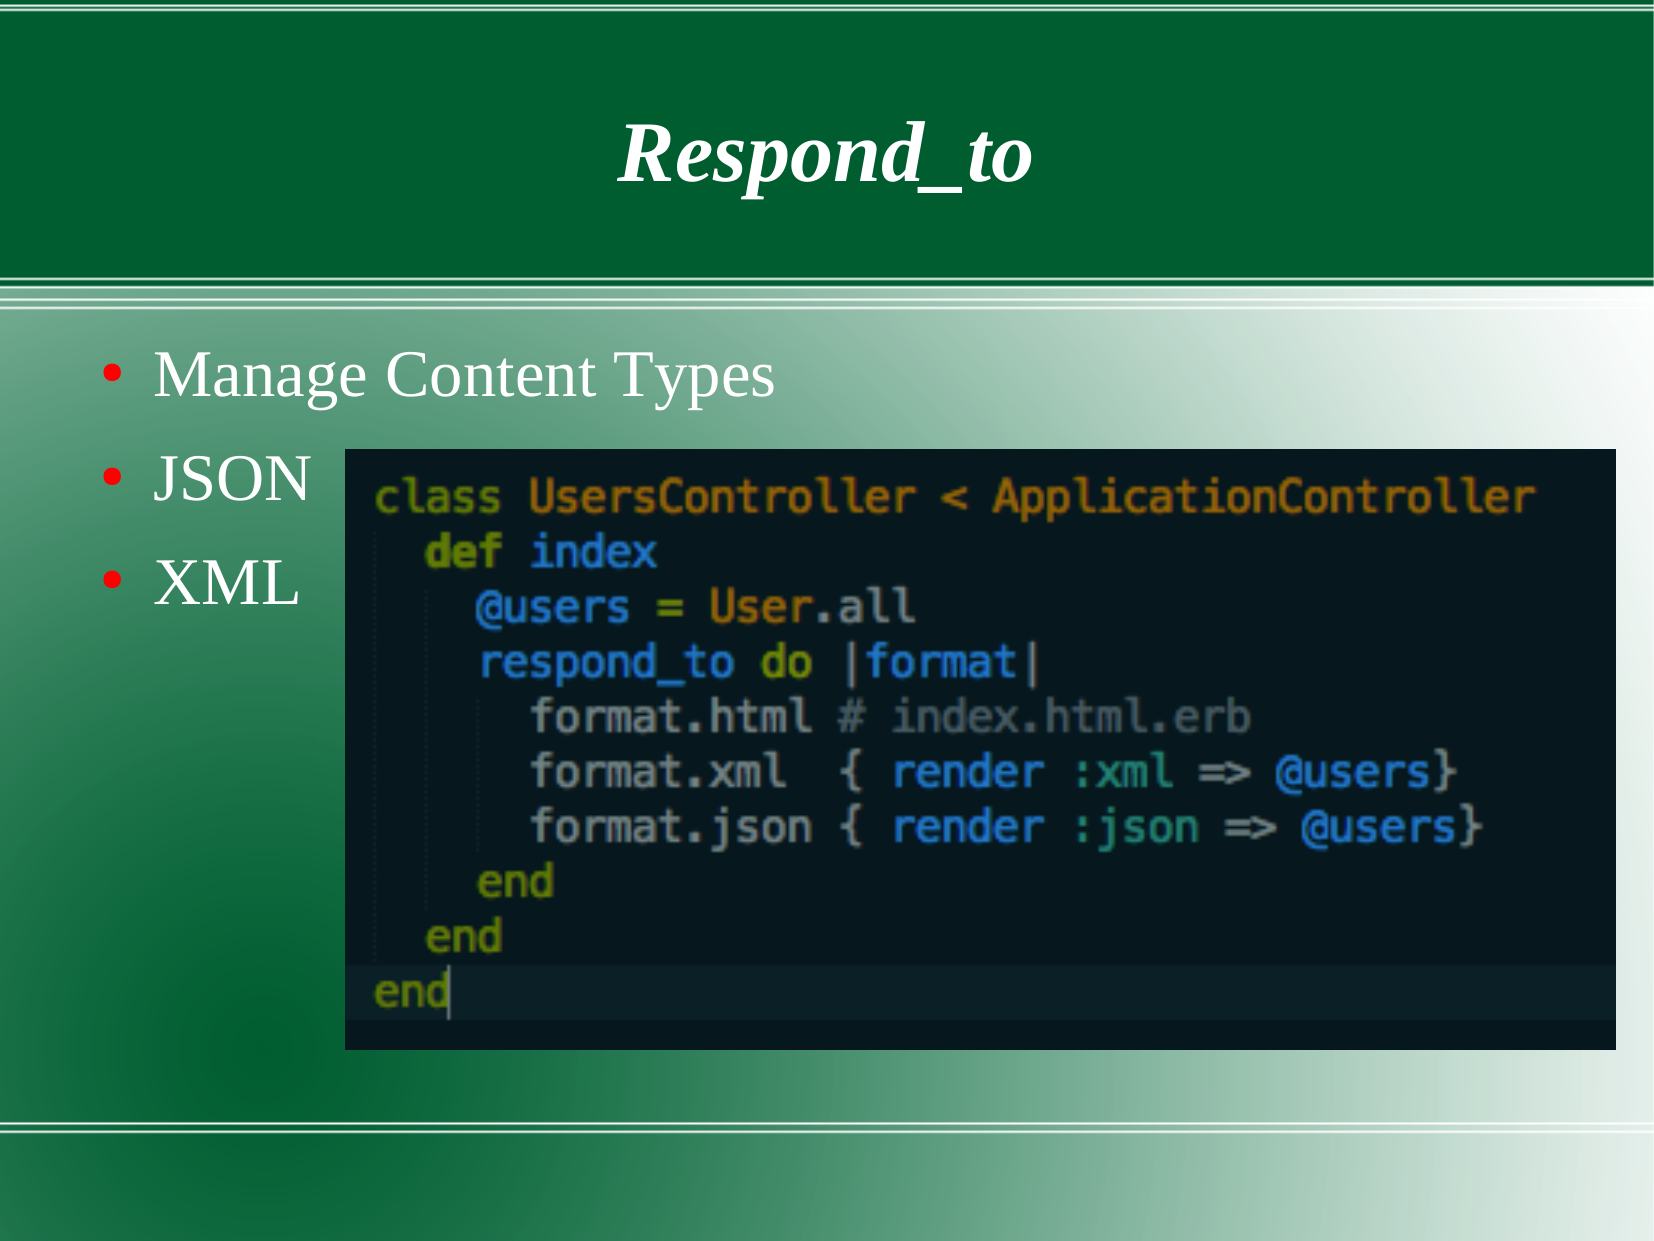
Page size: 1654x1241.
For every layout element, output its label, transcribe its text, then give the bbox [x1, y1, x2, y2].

title Respond_to [82, 49, 1571, 257]
list Manage Content Types JSON XML [82, 337, 1571, 1052]
picture [0, 0, 1654, 1241]
